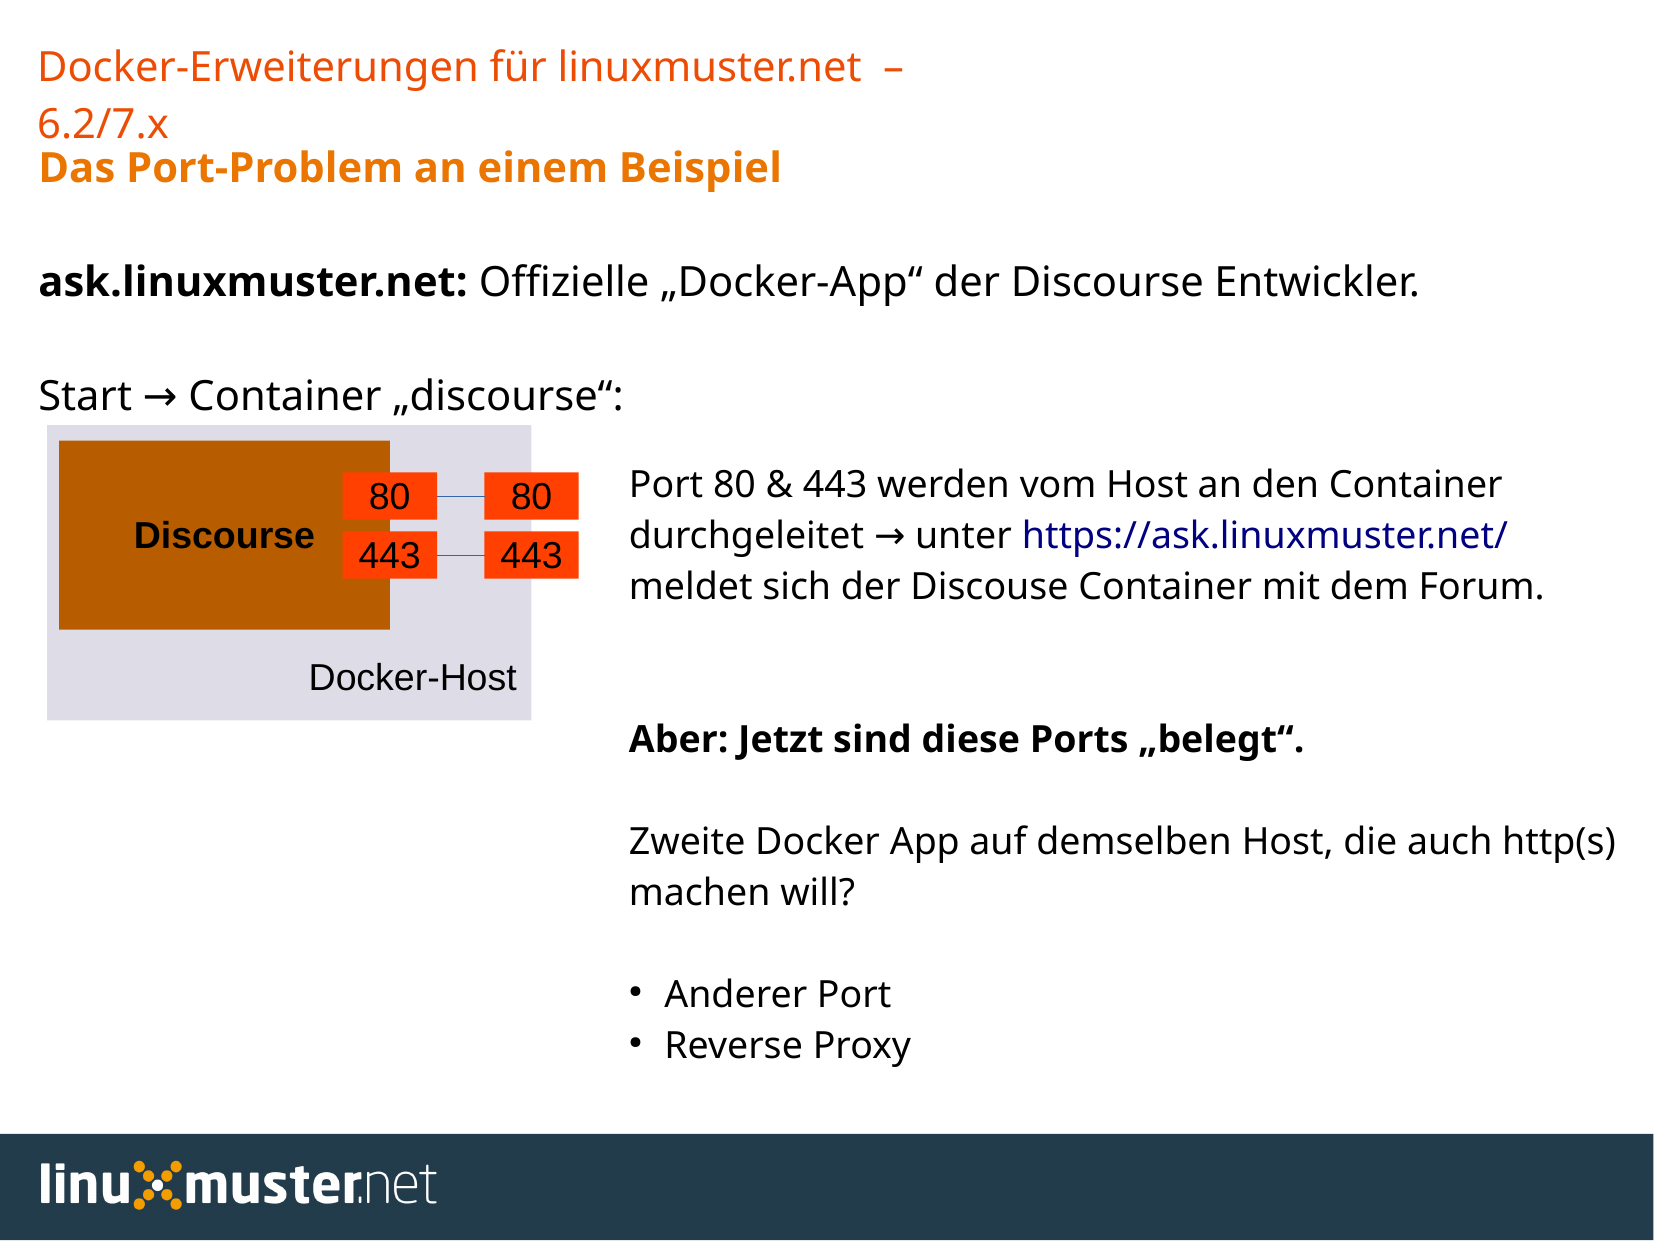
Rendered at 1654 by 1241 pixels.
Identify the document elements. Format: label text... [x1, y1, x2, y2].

text_box Docker-Host [390, 497, 532, 555]
text_box Docker-Erweiterungen für linuxmuster.net – 6.2/7.x [22, 29, 1028, 95]
text_box Port 80 & 443 werden vom Host an den Container durchgeleitet → unter https://ask.linuxmuster.net/ meldet sich der Discouse Container mit dem Forum. Aber: Jetzt sind diese Ports „belegt“. Zweite Docker App auf demselben Host, die auch http(s) machen will? Anderer Port Reverse Proxy [614, 449, 1590, 1005]
text_box 443 [342, 531, 438, 579]
text_box Docker-Host [47, 425, 532, 721]
text_box Discourse [59, 440, 390, 630]
text_box 80 [484, 472, 579, 520]
text_box 80 [342, 472, 438, 520]
text_box Das Port-Problem an einem Beispiel ask.linuxmuster.net: Offizielle „Docker-App“ der Discourse Entwickler. Start → Container „discourse“: [23, 129, 1607, 414]
text_box 443 [484, 531, 579, 579]
picture [23, 1145, 454, 1221]
